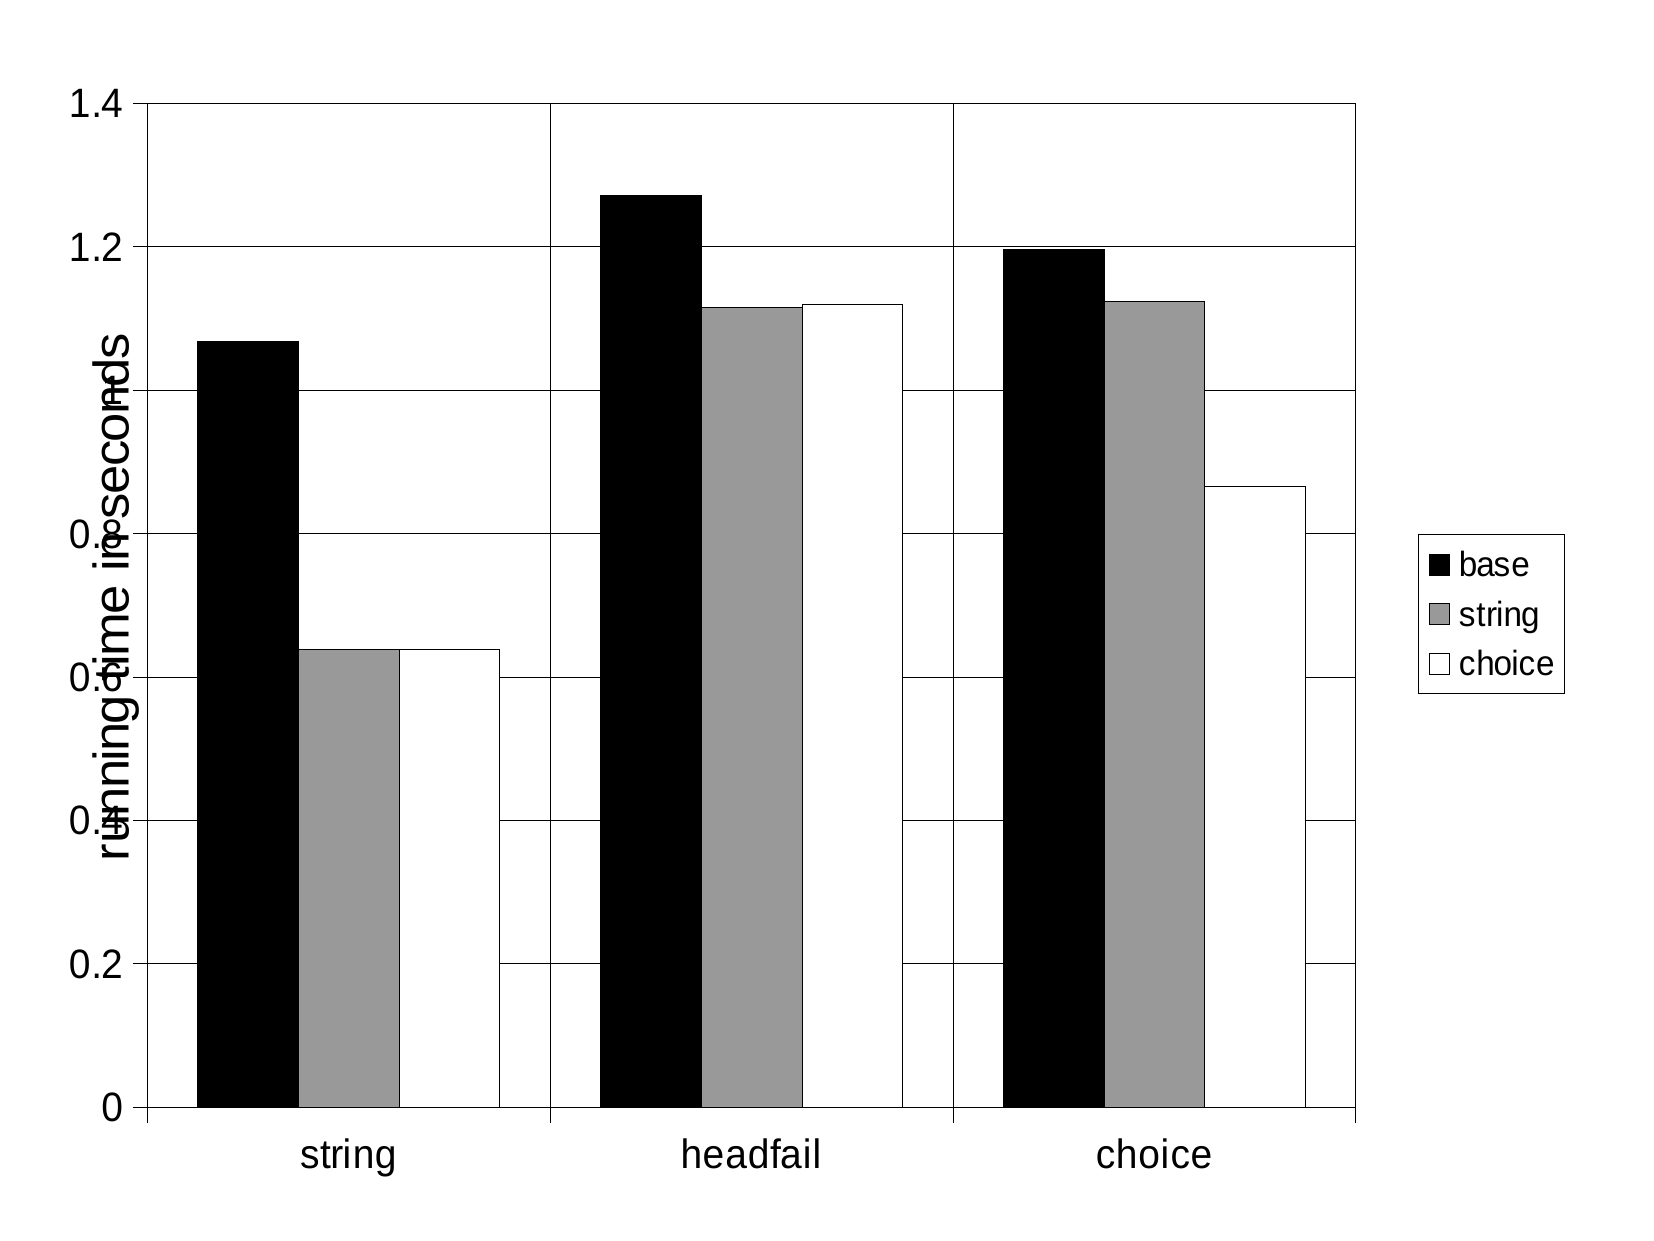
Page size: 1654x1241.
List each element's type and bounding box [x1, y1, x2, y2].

chart [37, 37, 1613, 1201]
